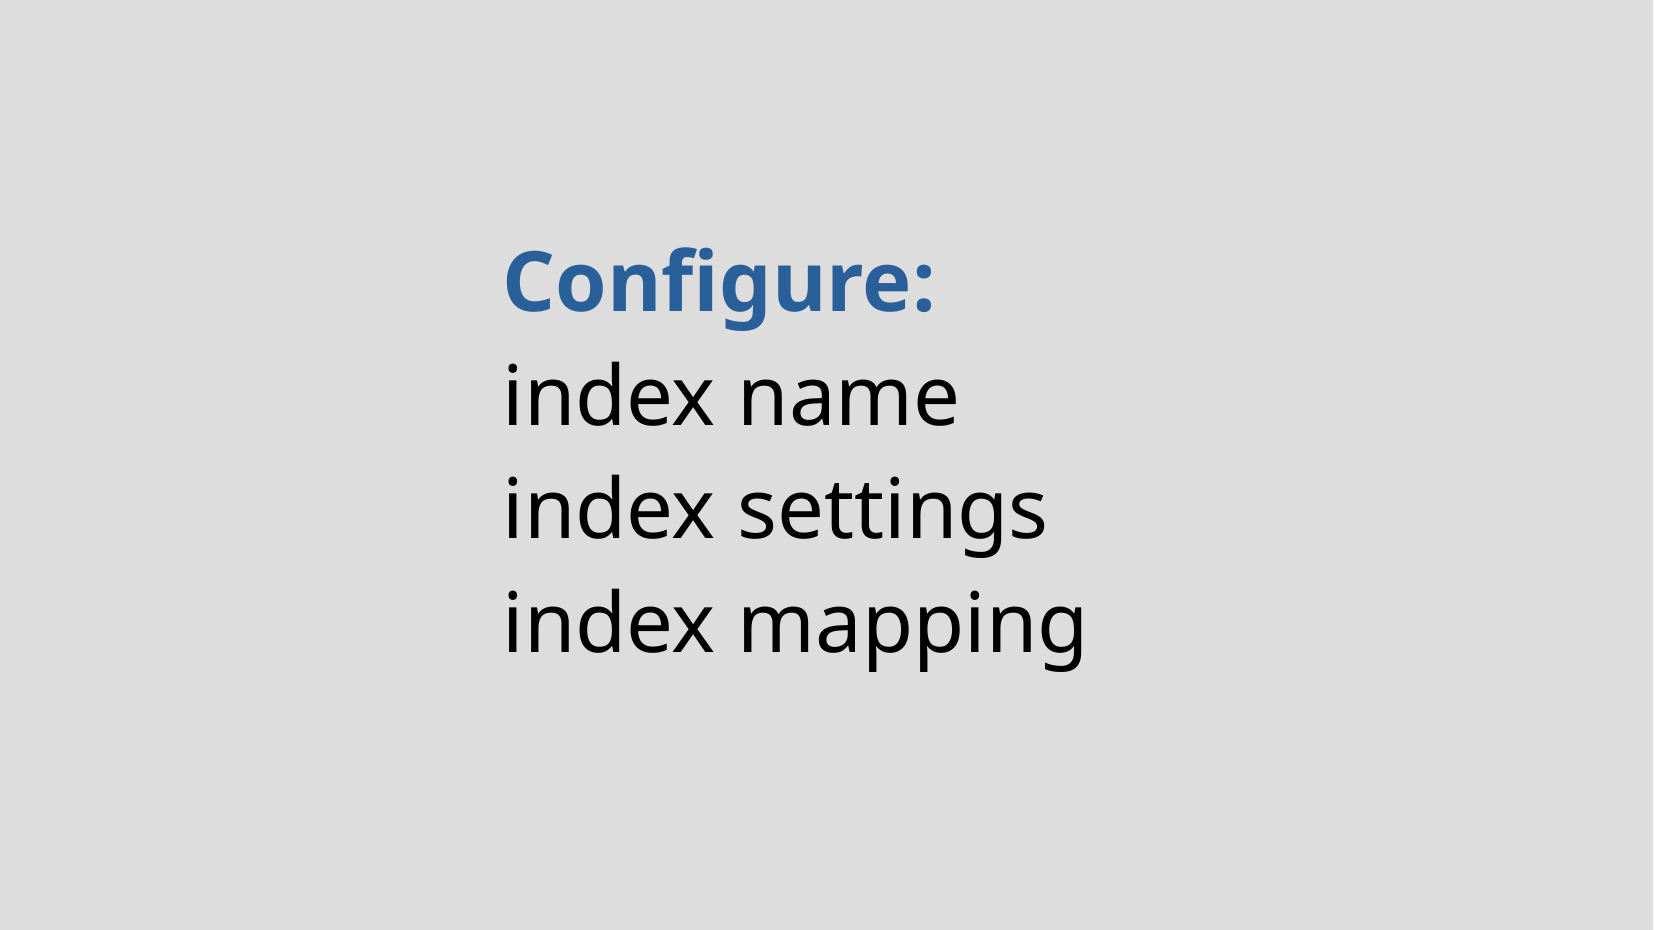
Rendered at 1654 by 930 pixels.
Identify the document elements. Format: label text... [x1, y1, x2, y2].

subtitle Configure: index name index settings index mapping [502, 90, 1231, 810]
